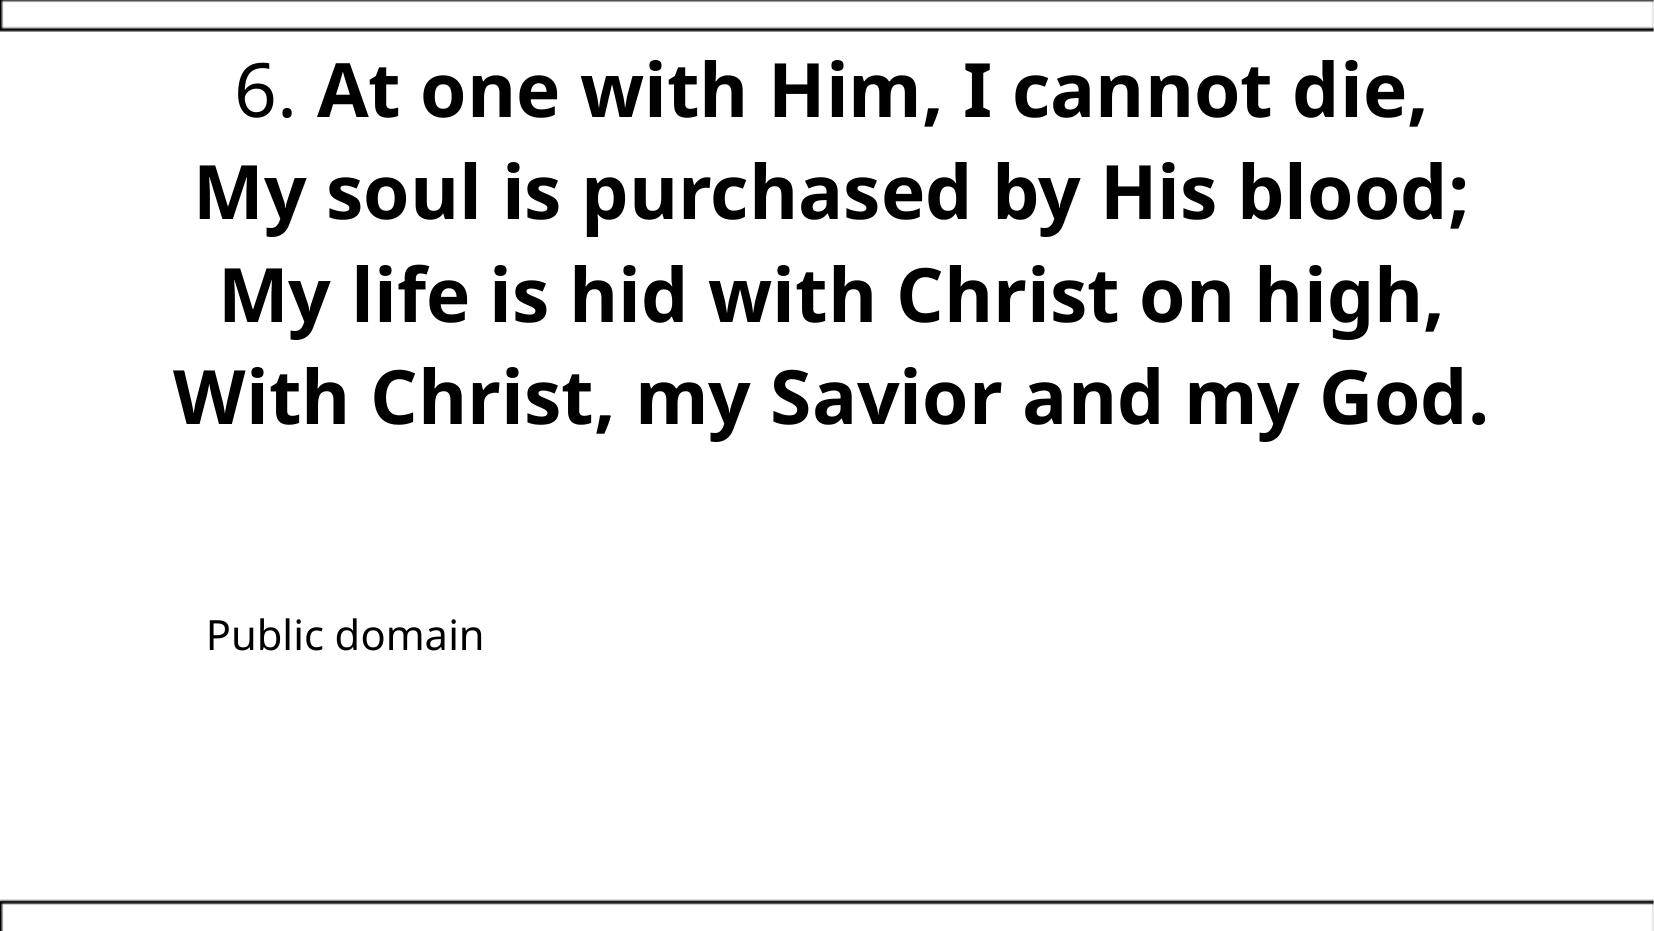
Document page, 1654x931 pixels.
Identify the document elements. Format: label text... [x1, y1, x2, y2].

text_box 6. At one with Him, I cannot die, My soul is purchased by His blood; My life is hid with Christ on high, With Christ, my Savior and my God. Public domain [105, 30, 1561, 711]
picture [0, 0, 1654, 931]
